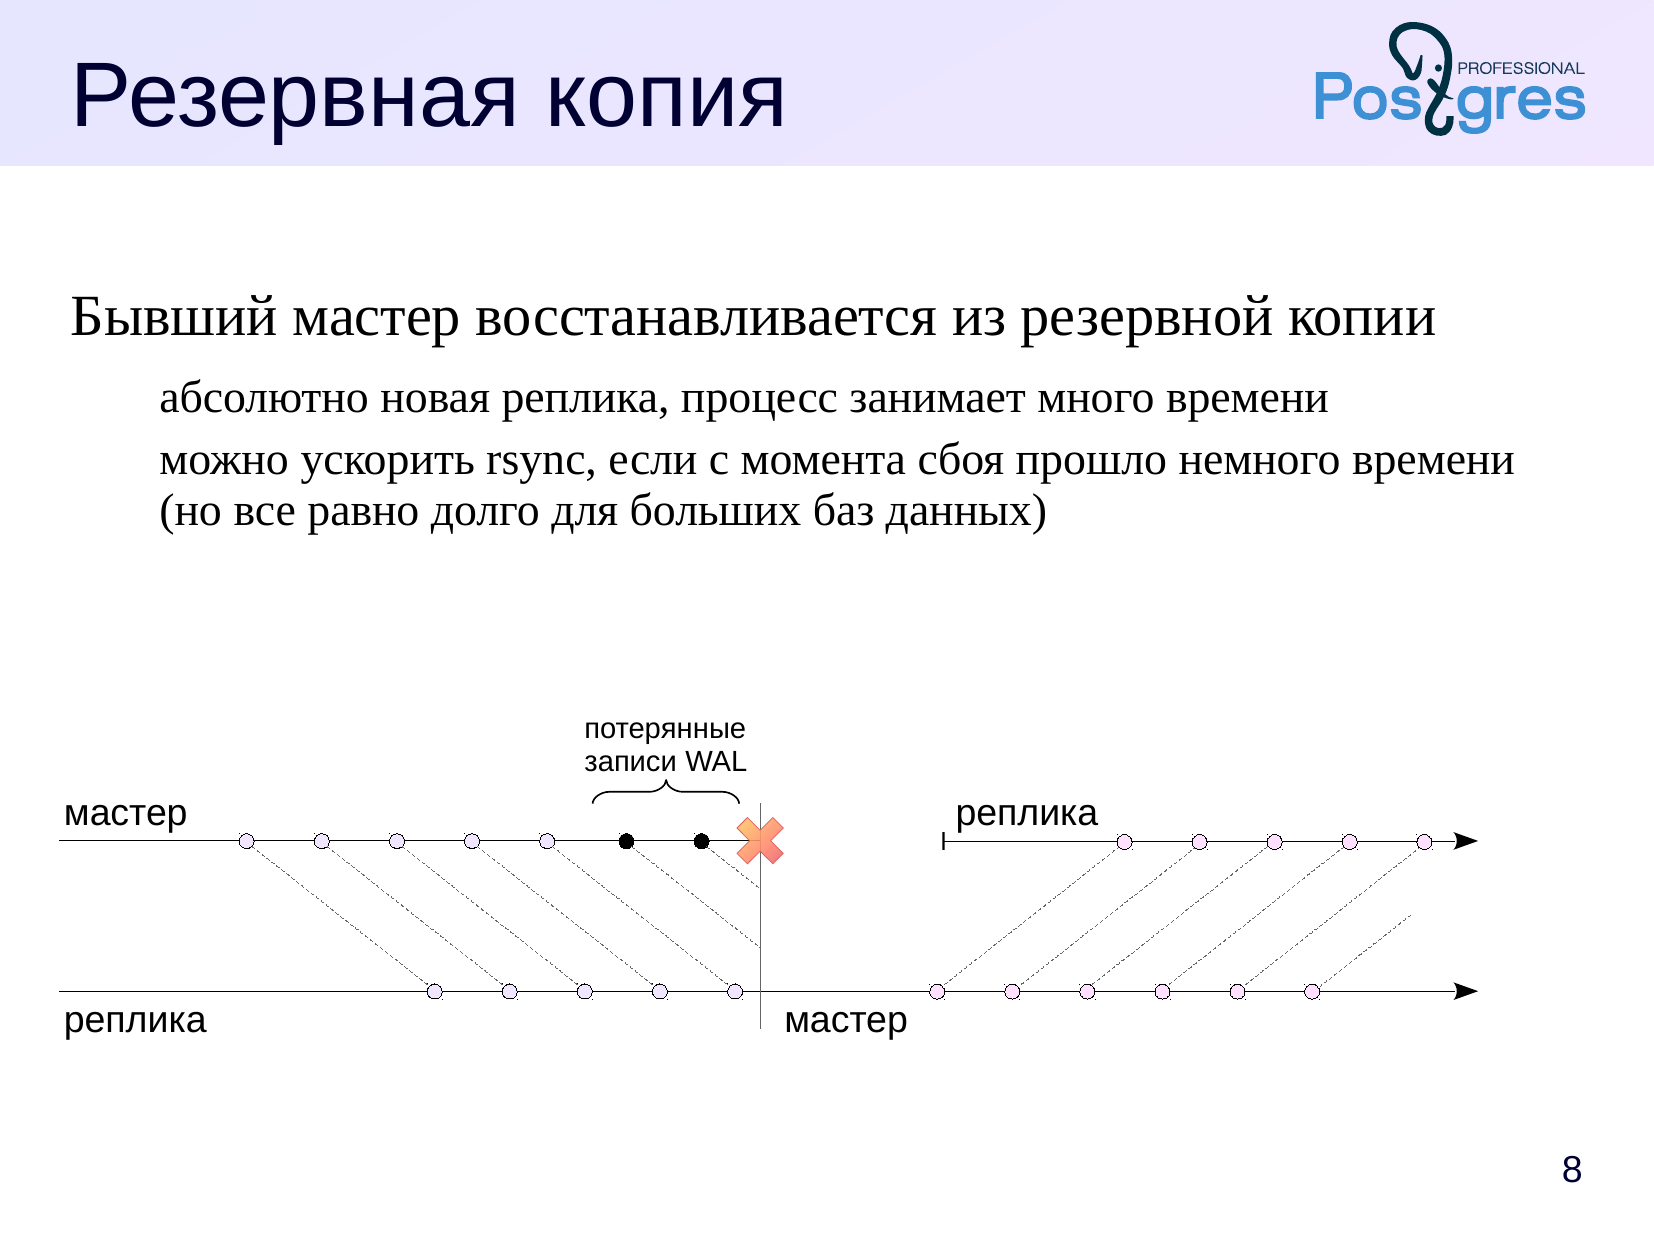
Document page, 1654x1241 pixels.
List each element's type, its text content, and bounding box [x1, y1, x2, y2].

text_box [619, 833, 634, 849]
text_box [1416, 834, 1432, 850]
text_box [1304, 984, 1320, 1000]
text_box [1079, 984, 1095, 1000]
list Бывший мастер восстанавливается из резервной копии абсолютно новая реплика, процесс занимает много времени можно ускорить rsync, если с момента сбоя прошло немного времени (но все равно долго для больших баз данных) [70, 283, 1583, 1134]
text_box [239, 833, 255, 849]
text_box [694, 833, 710, 849]
title Резервная копия [70, 43, 1241, 147]
text_box [539, 833, 555, 849]
text_box [727, 983, 743, 999]
text_box [1267, 834, 1283, 850]
text_box [314, 833, 330, 849]
text_box [652, 983, 668, 999]
text_box мастер [49, 784, 203, 842]
text_box [1192, 834, 1208, 850]
text_box мастер [769, 991, 923, 1048]
text_box потерянные записи WAL [569, 704, 763, 786]
text_box [502, 983, 518, 999]
text_box [464, 833, 480, 849]
text_box [1230, 984, 1246, 1000]
text_box реплика [940, 784, 1114, 842]
picture [719, 800, 801, 881]
text_box [427, 983, 443, 999]
text_box [1117, 834, 1133, 850]
text_box реплика [49, 991, 222, 1048]
text_box [389, 833, 405, 849]
text_box [1004, 984, 1020, 1000]
text_box [929, 984, 945, 1000]
text_box [1342, 834, 1358, 850]
text_box [1155, 984, 1170, 1000]
text_box [577, 983, 593, 999]
